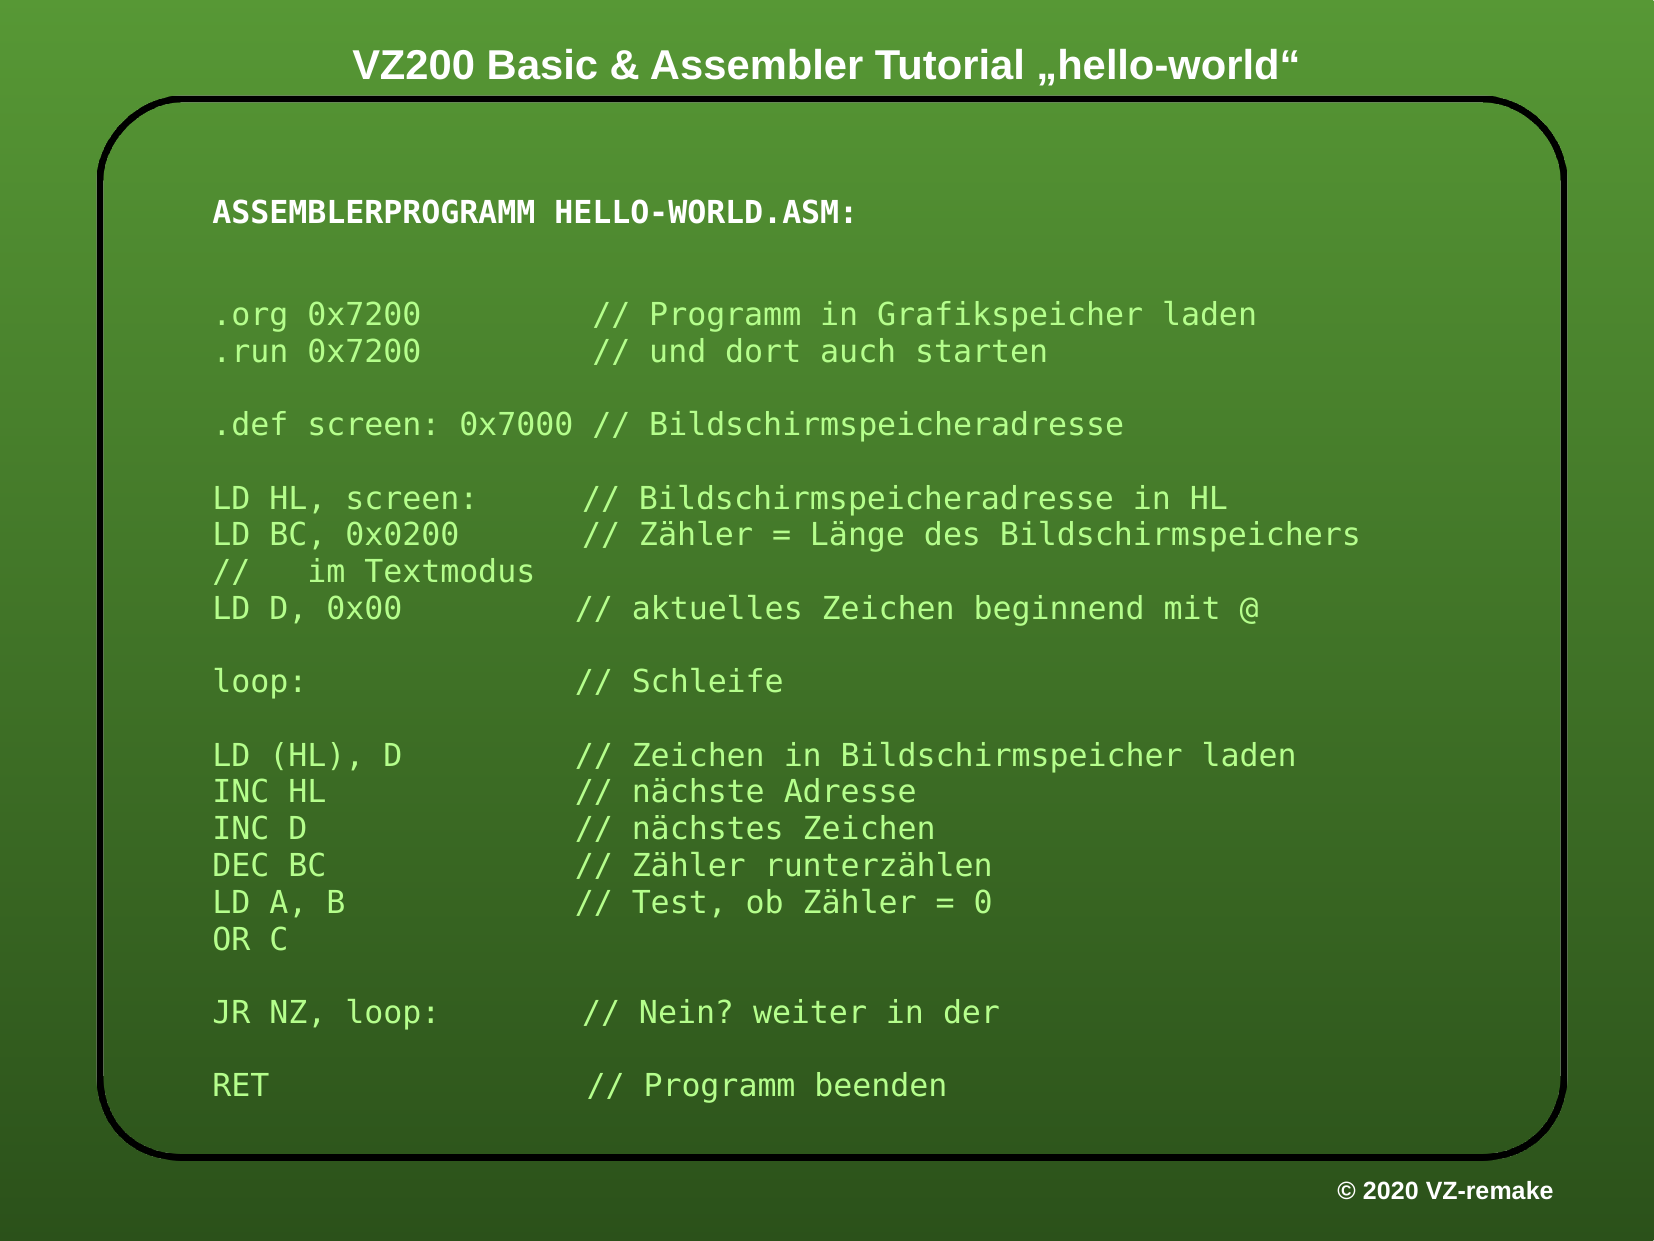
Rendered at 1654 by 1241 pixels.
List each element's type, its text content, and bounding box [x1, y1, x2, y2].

title VZ200 Basic & Assembler Tutorial „hello-world“ [82, 35, 1571, 95]
picture [1502, 1188, 1506, 1199]
picture [1380, 1184, 1385, 1196]
picture [1339, 1183, 1354, 1198]
picture [1408, 1184, 1413, 1196]
picture [59, 58, 1607, 1199]
list ASSEMBLERPROGRAMM HELLO-WORLD.ASM: .org 0x7200 // Programm in Grafikspeicher laden .run 0x7200 // und dort auch starten .def screen: 0x7000 // Bildschirmspeicheradresse LD HL, screen: // Bildschirmspeicheradresse in HL LD BC, 0x0200 // Zähler = Länge des Bildschirmspeichers // im Textmodus LD D, 0x00 // aktuelles Zeichen beginnend mit @ loop: // Schleife LD (HL), D // Zeichen in Bildschirmspeicher laden INC HL // nächste Adresse INC D // nächstes Zeichen DEC BC // Zähler runterzählen LD A, B // Test, ob Zähler = 0 OR C JR NZ, loop: // Nein? weiter in der RET // Programm beenden [212, 129, 1430, 1111]
